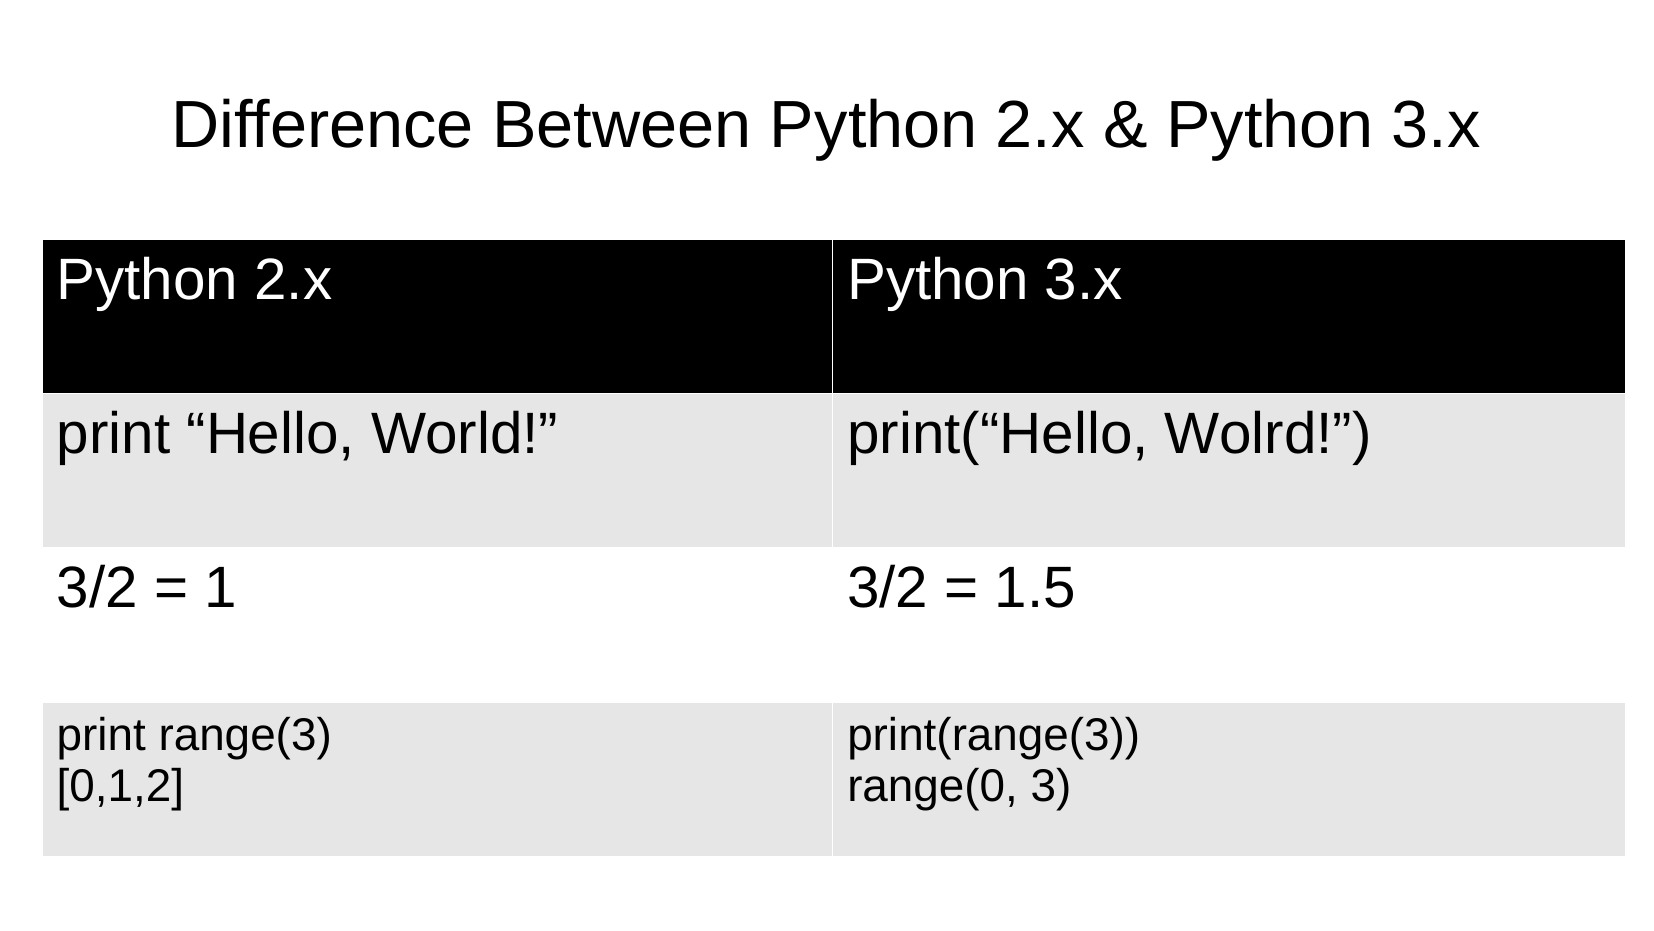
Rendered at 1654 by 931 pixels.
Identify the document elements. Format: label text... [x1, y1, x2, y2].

table_cell print “Hello, World!” [43, 394, 832, 547]
table_cell 3/2 = 1 [43, 548, 832, 702]
table_cell print(range(3)) range(0, 3) [833, 703, 1625, 856]
table_header Python 3.x [833, 240, 1625, 393]
table_cell print range(3) [0,1,2] [43, 703, 832, 856]
table_cell print(“Hello, Wolrd!”) [833, 394, 1625, 547]
table_header Python 2.x [43, 240, 832, 393]
table_cell 3/2 = 1.5 [833, 548, 1625, 702]
text_box Difference Between Python 2.x & Python 3.x [82, 43, 1571, 199]
